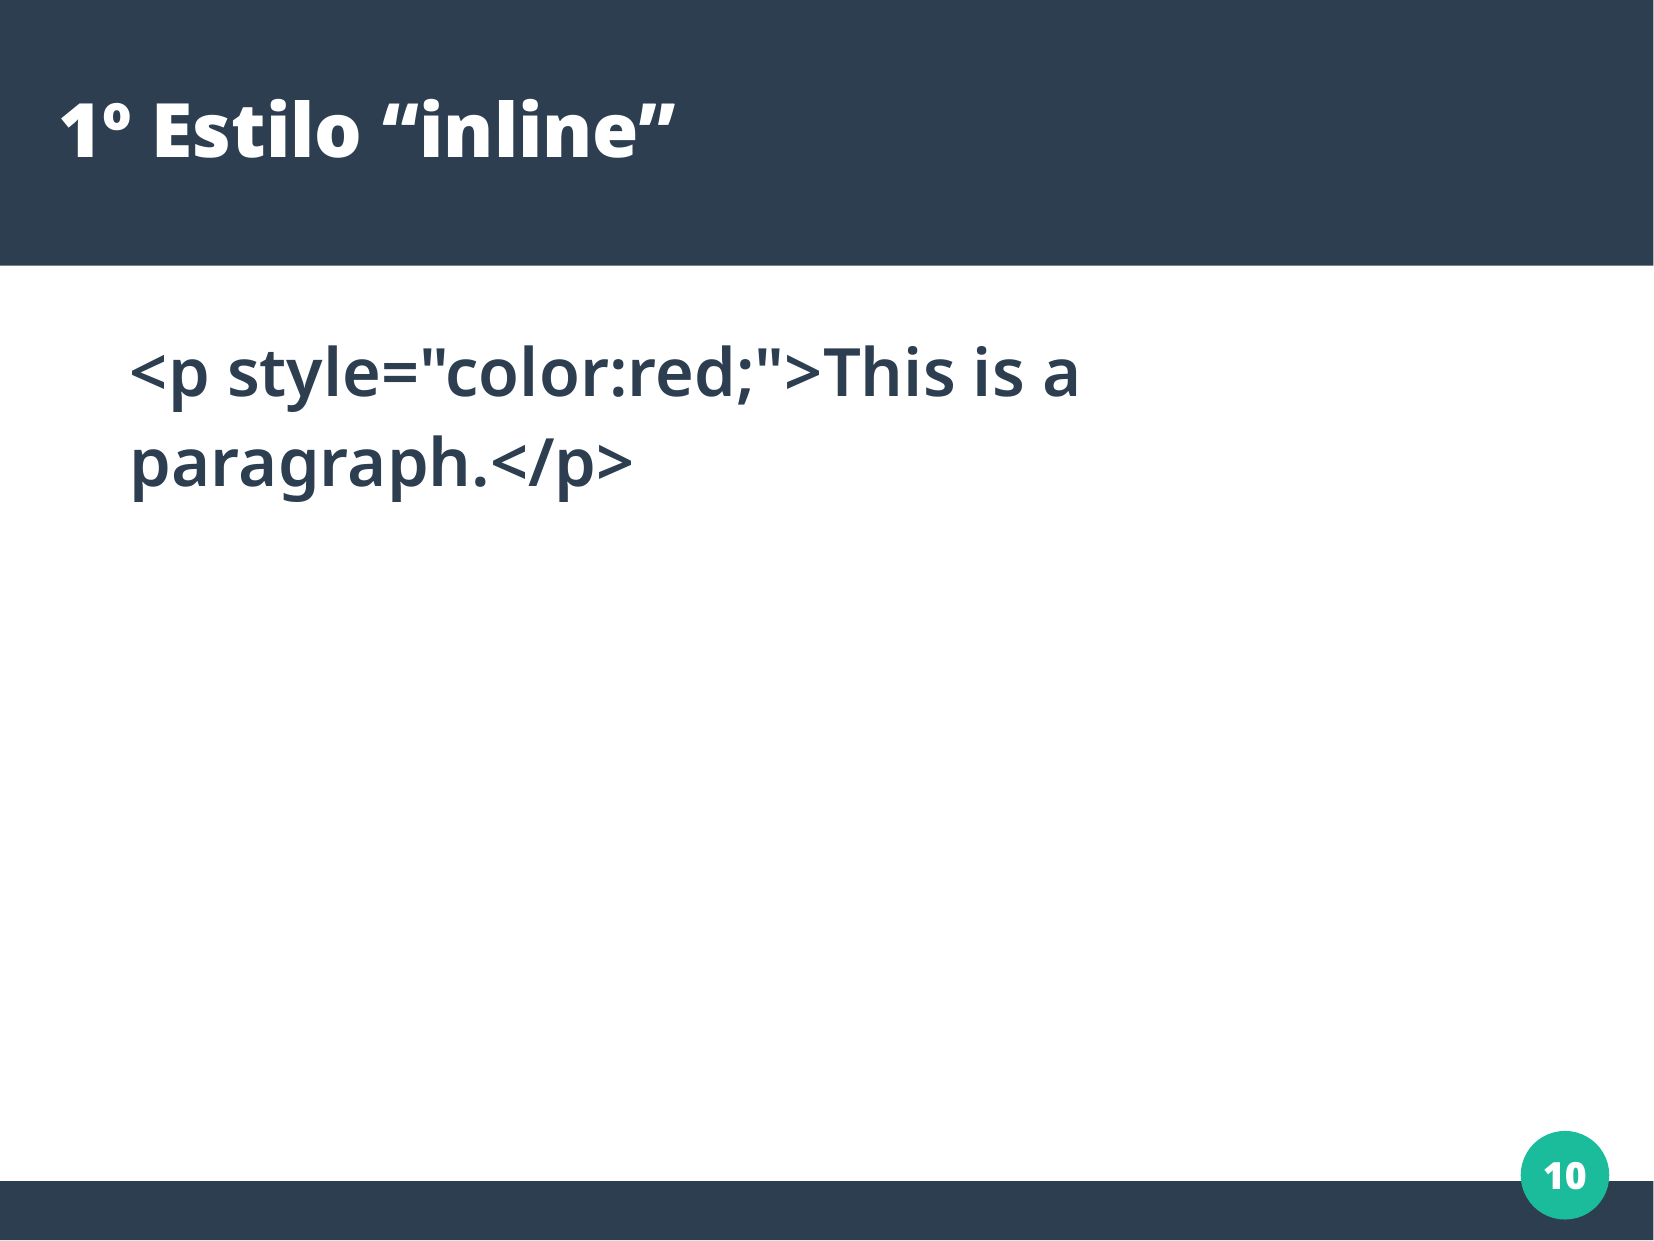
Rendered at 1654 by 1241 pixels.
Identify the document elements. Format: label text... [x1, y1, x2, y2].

title 1º Estilo “inline” [59, 49, 1595, 207]
list <p style="color:red;">This is a paragraph.</p> [59, 324, 1595, 1152]
